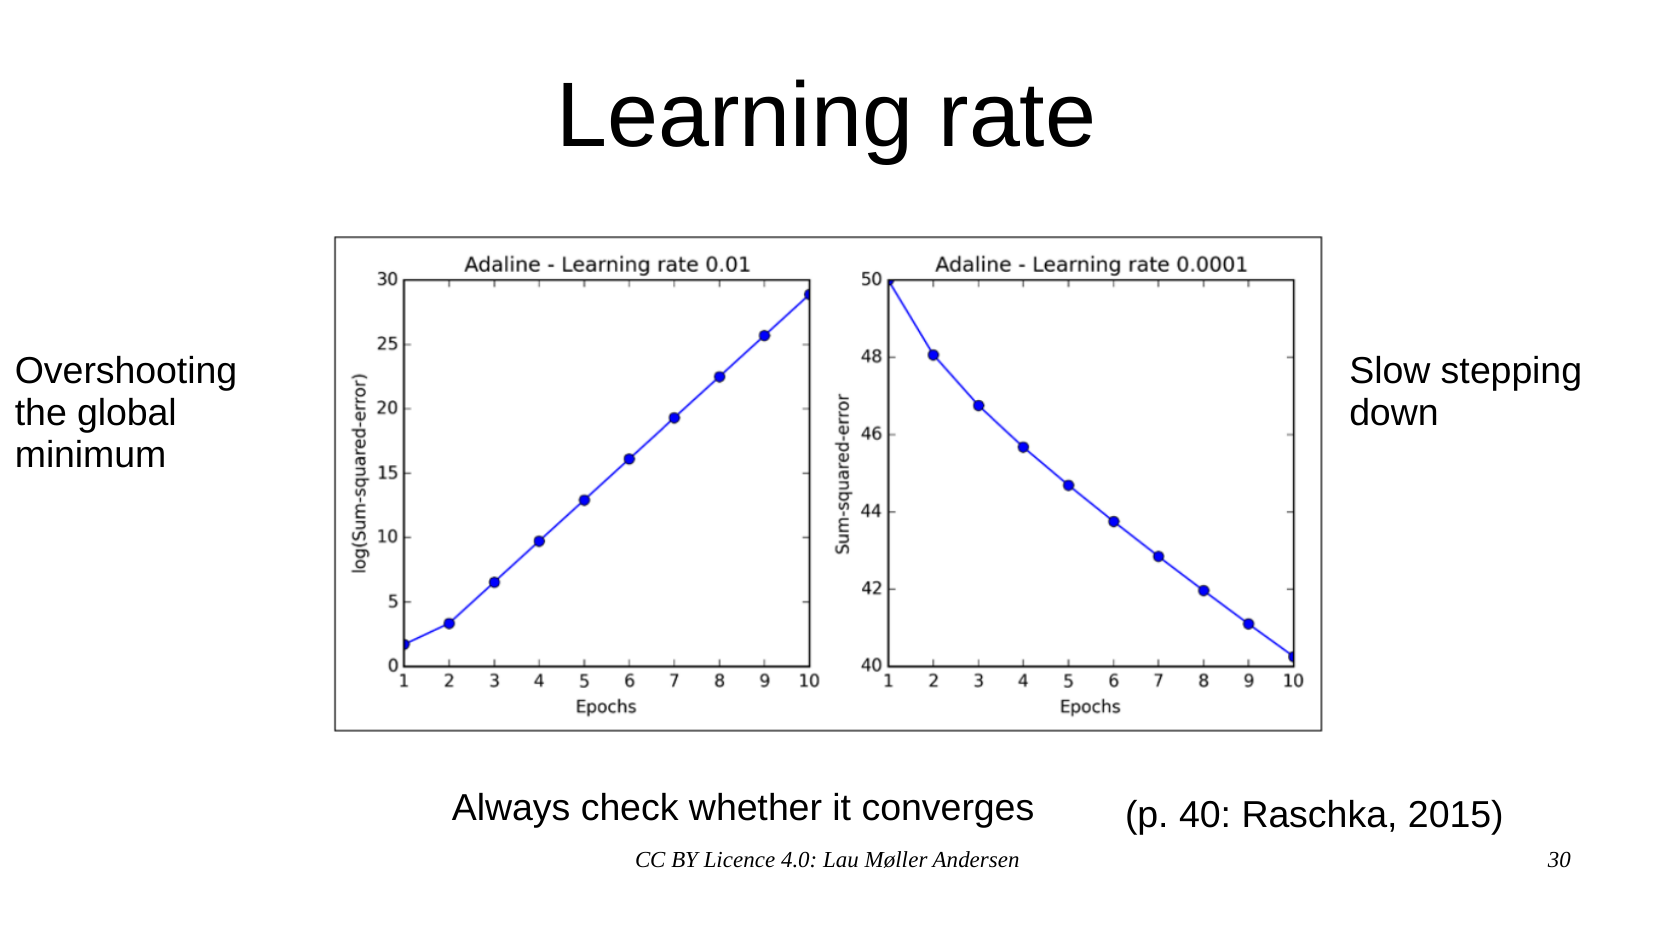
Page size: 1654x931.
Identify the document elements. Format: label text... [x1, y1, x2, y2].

text_box Always check whether it converges [437, 779, 1182, 837]
title Learning rate [82, 37, 1571, 193]
text_box Slow stepping down [1334, 342, 1642, 442]
picture [302, 217, 1351, 758]
text_box (p. 40: Raschka, 2015) [1110, 786, 1635, 886]
text_box Overshooting the global minimum [0, 342, 308, 484]
